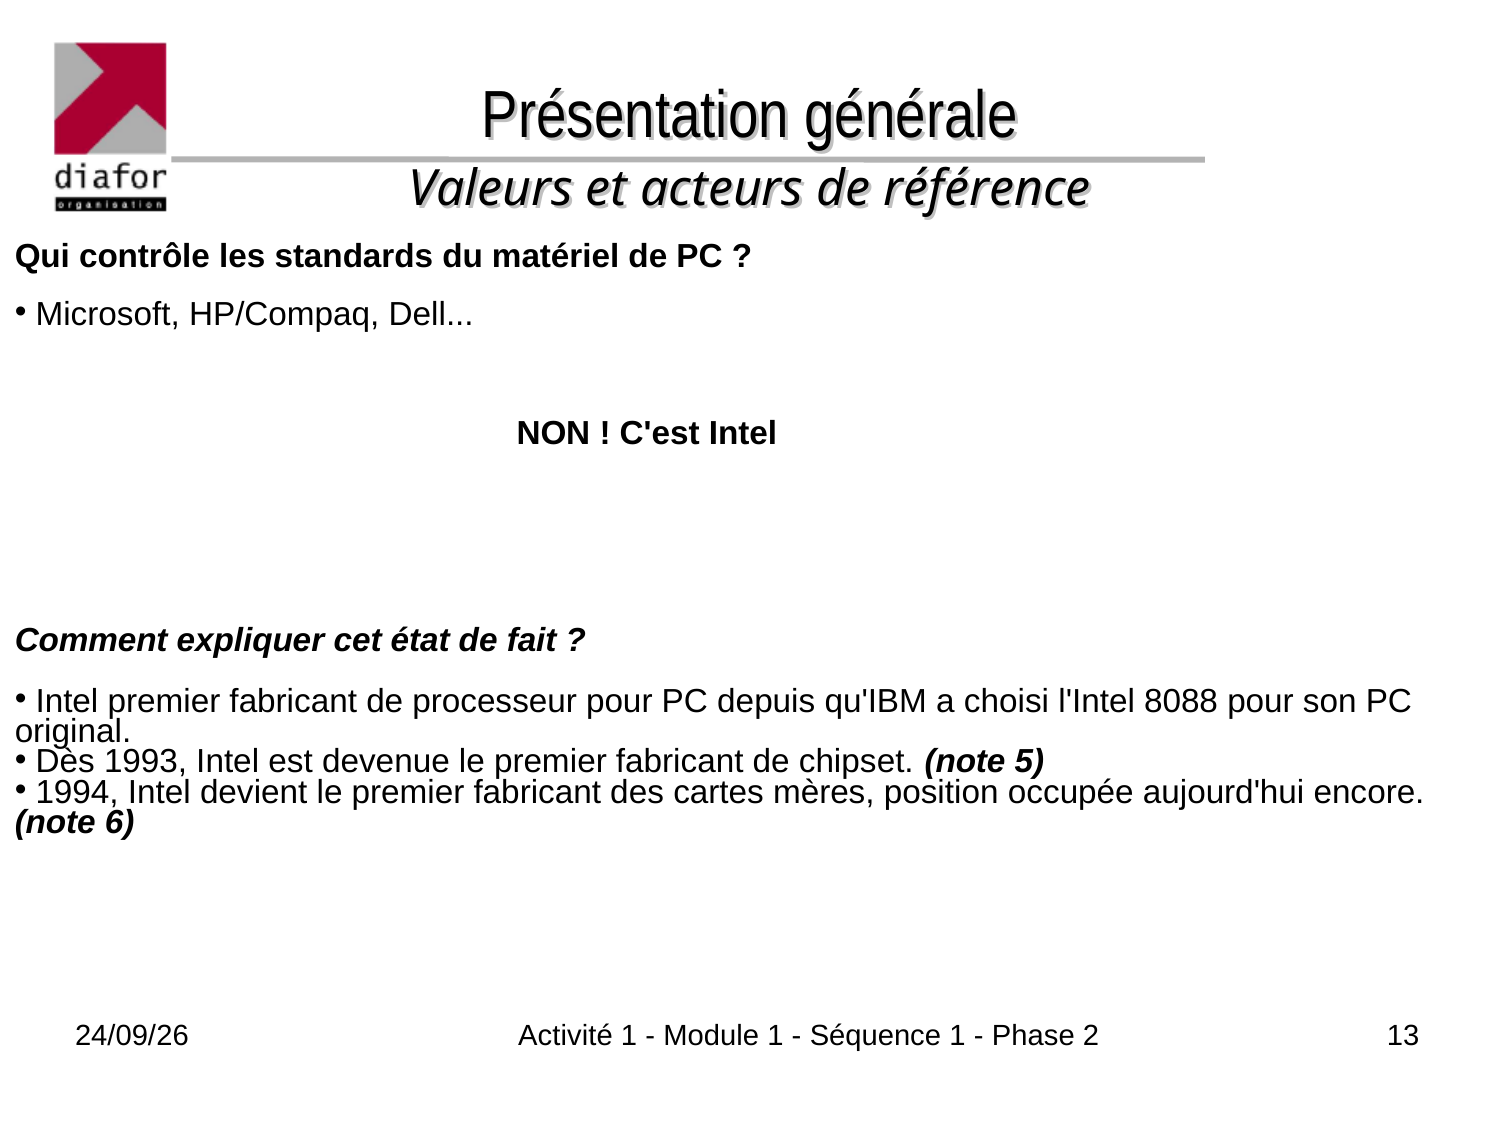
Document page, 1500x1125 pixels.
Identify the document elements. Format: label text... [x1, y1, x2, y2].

text_box Qui contrôle les standards du matériel de PC ? [0, 236, 769, 282]
text_box Microsoft, HP/Compaq, Dell... [0, 293, 1500, 339]
text_box Comment expliquer cet état de fait ? Intel premier fabricant de processeur pour PC depuis qu'IBM a choisi l'Intel 8088 pour son PC original. Dès 1993, Intel est devenue le premier fabricant de chipset. (note 5) 1994, Intel devient le premier fabricant des cartes mères, position occupée aujourd'hui encore.(note 6) [0, 620, 1500, 847]
picture [53, 42, 168, 213]
text_box NON ! C'est Intel [501, 413, 886, 459]
title Présentation générale Valeurs et acteurs de référence [75, 45, 1426, 250]
